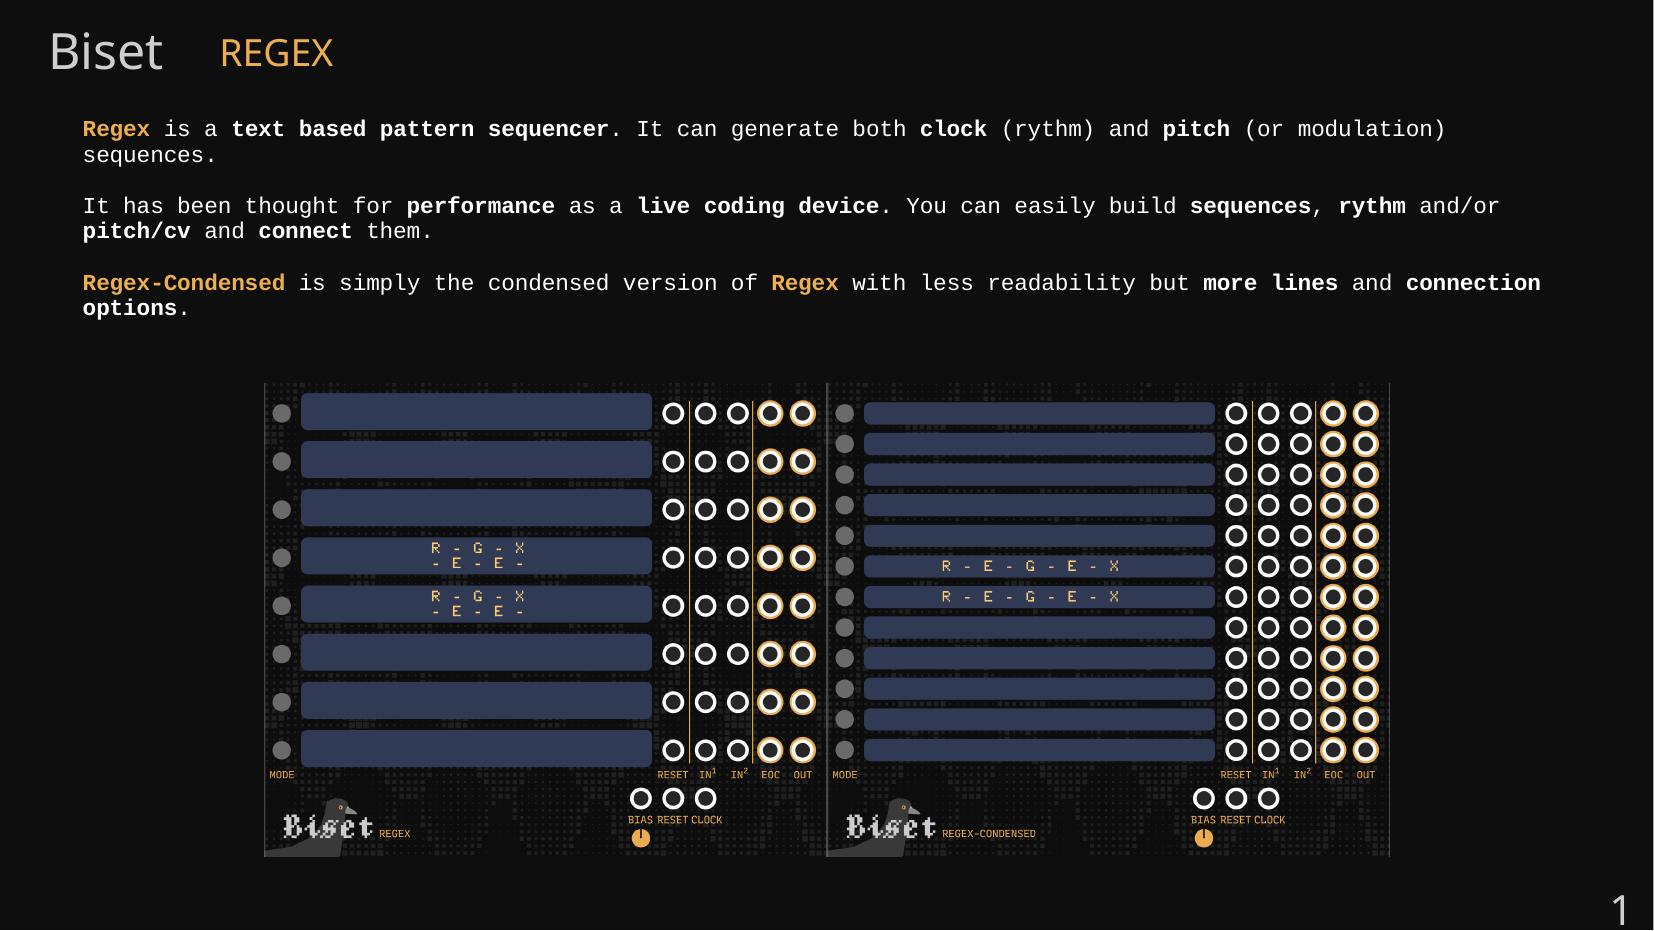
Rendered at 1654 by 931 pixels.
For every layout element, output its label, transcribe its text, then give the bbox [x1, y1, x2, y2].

title Biset [5, 23, 207, 77]
list Regex is a text based pattern sequencer. It can generate both clock (rythm) and pitch (or modulation) sequences. It has been thought for performance as a live coding device. You can easily build sequences, rythm and/or pitch/cv and connect them. Regex-Condensed is simply the condensed version of Regex with less readability but more lines and connection options. [82, 118, 1571, 325]
picture [264, 383, 1390, 857]
text_box 1 [1594, 873, 1654, 931]
text_box REGEX [204, 19, 393, 80]
